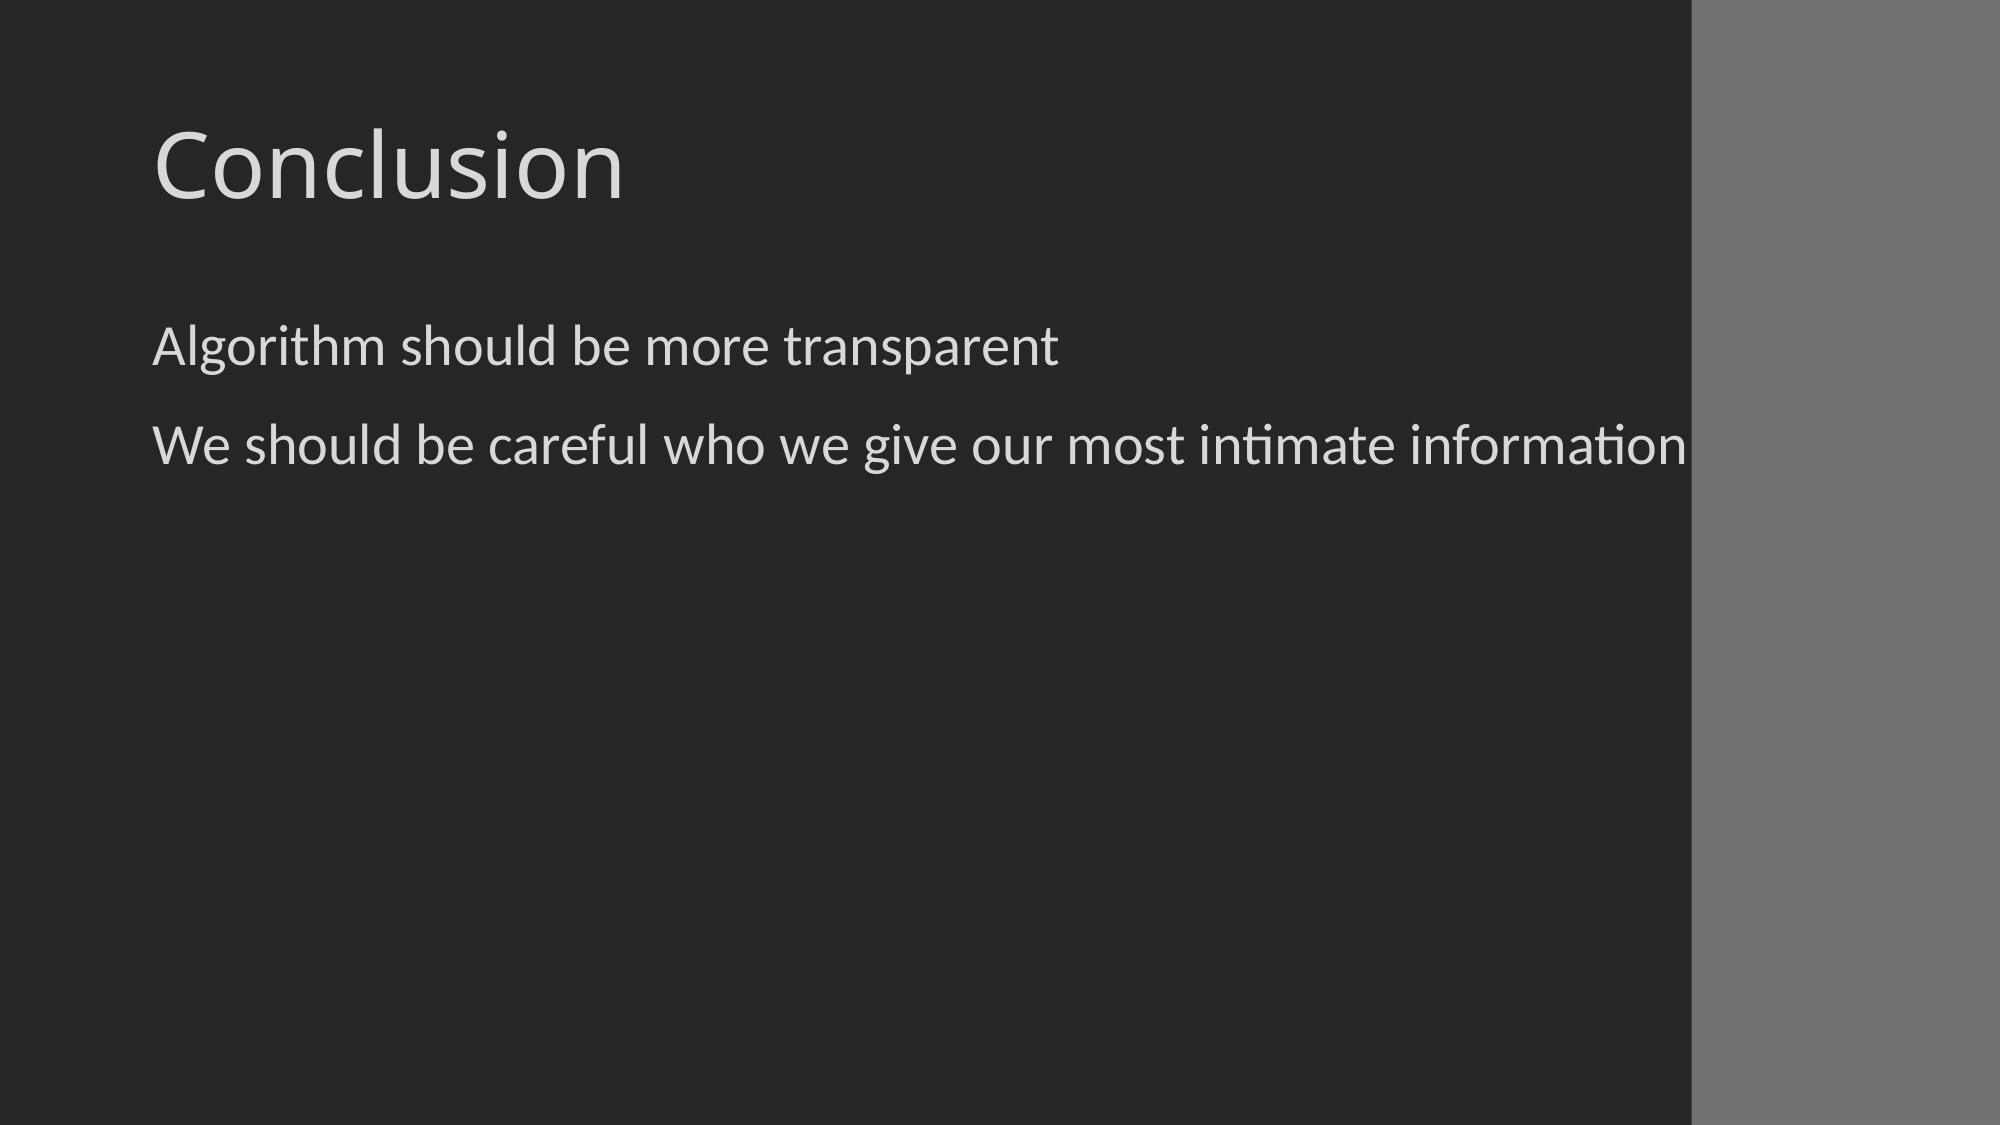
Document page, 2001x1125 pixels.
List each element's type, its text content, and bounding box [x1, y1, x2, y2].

title Conclusion [137, 59, 1691, 278]
text_box [1691, 0, 2000, 1125]
list Algorithm should be more transparent We should be careful who we give our most intimate information [137, 299, 1691, 1014]
